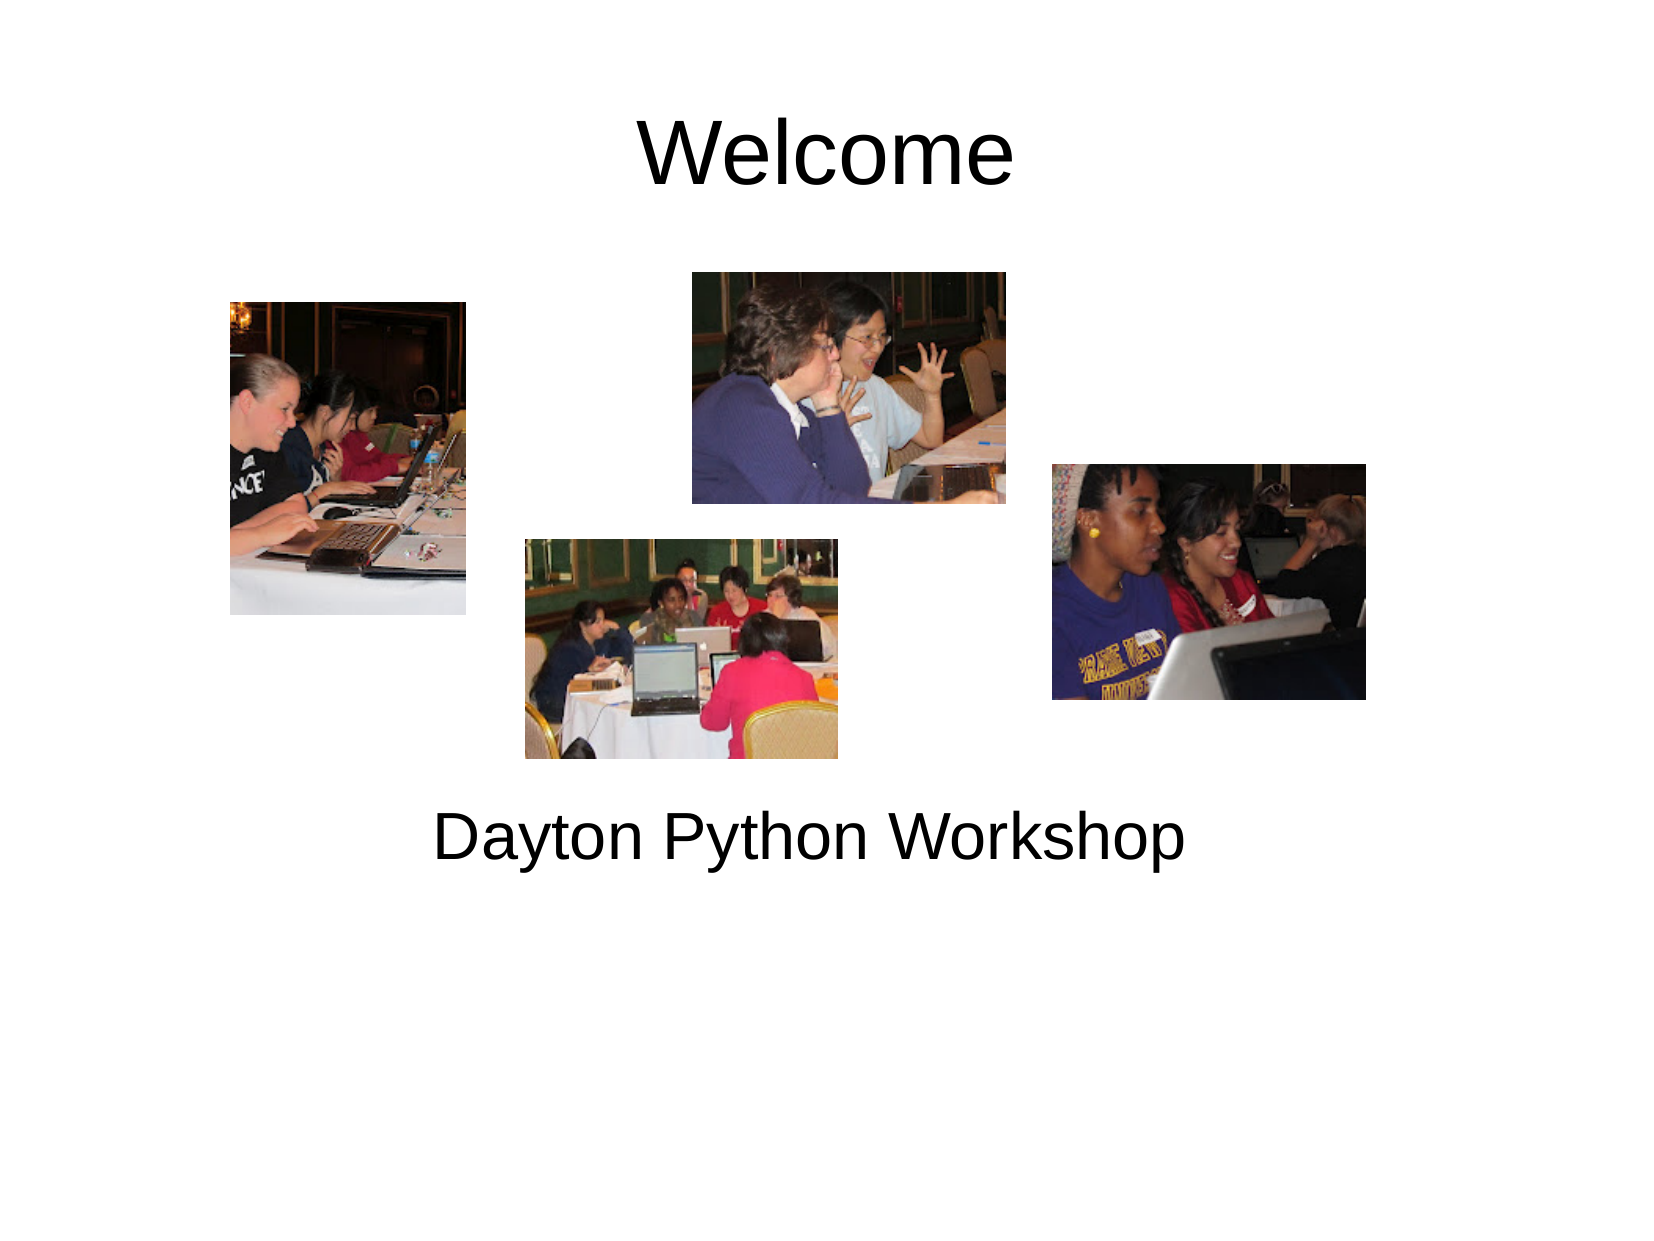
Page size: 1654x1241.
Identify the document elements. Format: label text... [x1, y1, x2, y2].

picture [1052, 464, 1366, 700]
picture [525, 539, 838, 759]
subtitle Dayton Python Workshop [82, 290, 1538, 1010]
title Welcome [82, 49, 1571, 257]
picture [692, 272, 1006, 504]
picture [230, 302, 466, 616]
